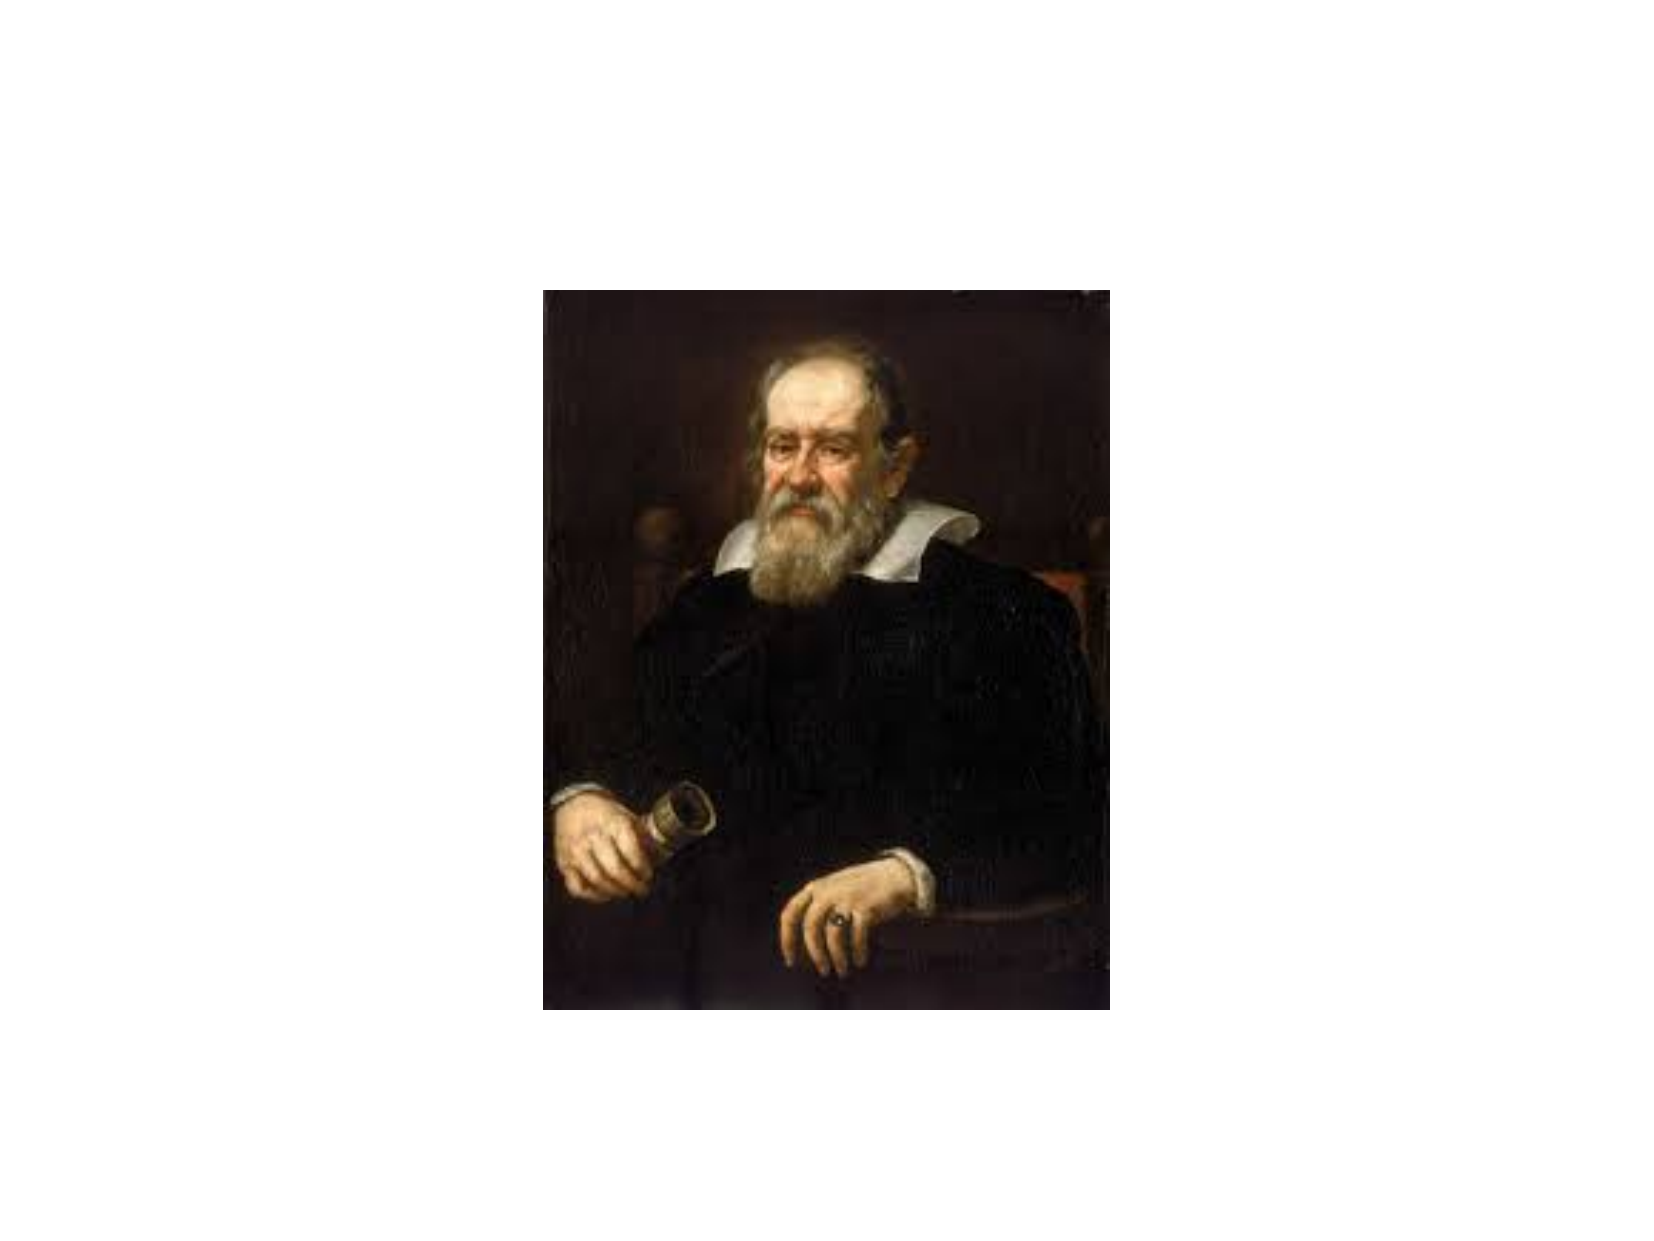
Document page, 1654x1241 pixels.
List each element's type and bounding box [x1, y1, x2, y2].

picture [543, 290, 1110, 1010]
